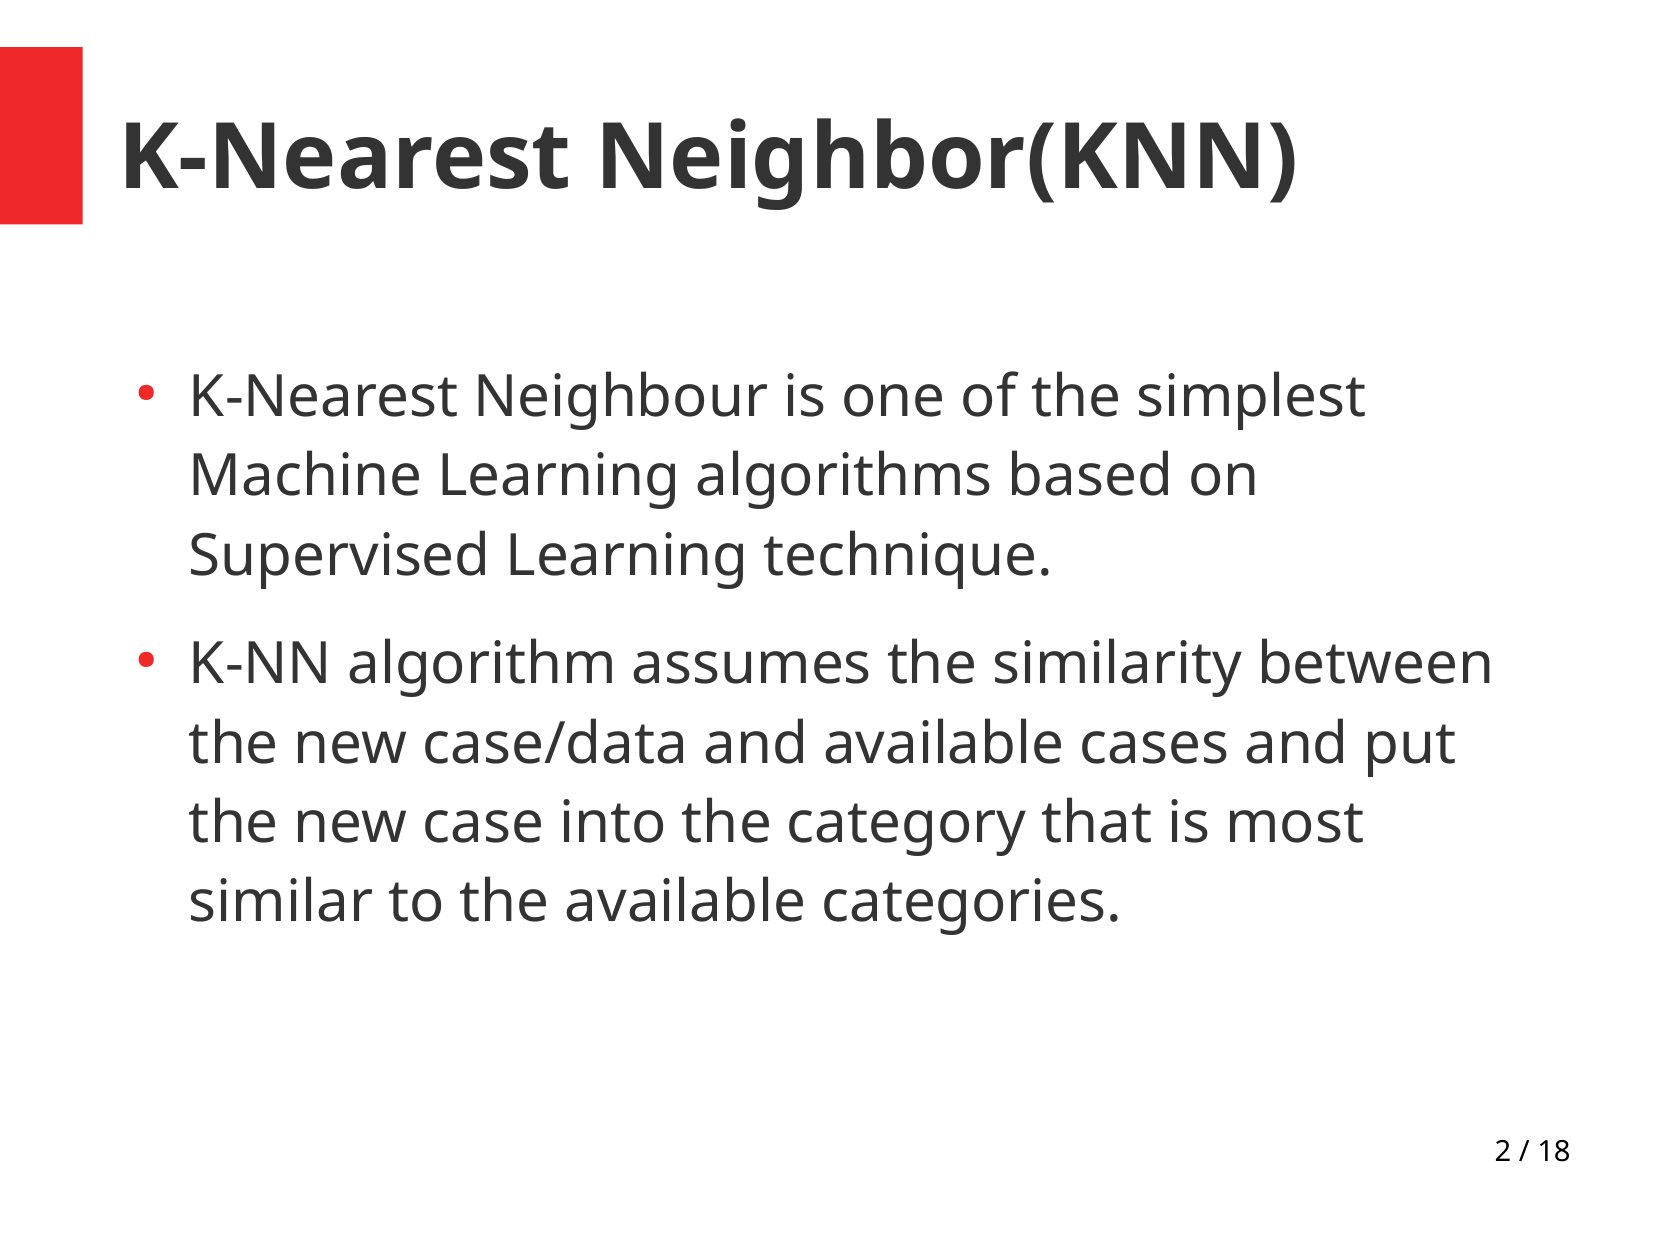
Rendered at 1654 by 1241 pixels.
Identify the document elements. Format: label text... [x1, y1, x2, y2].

title K-Nearest Neighbor(KNN) [118, 49, 1571, 257]
list K-Nearest Neighbour is one of the simplest Machine Learning algorithms based on Supervised Learning technique. K-NN algorithm assumes the similarity between the new case/data and available cases and put the new case into the category that is most similar to the available categories. [118, 354, 1536, 1074]
